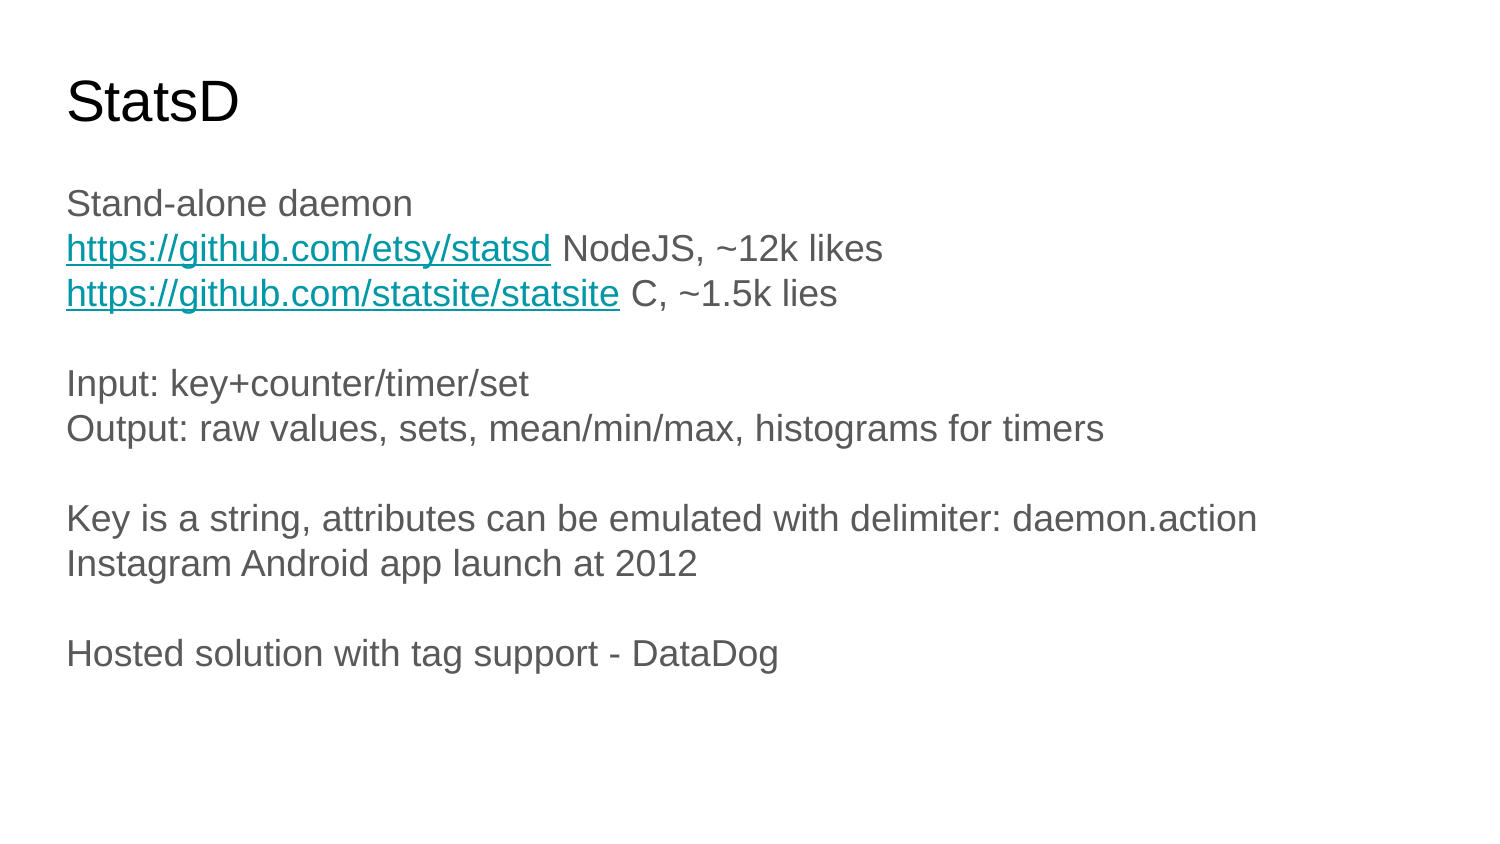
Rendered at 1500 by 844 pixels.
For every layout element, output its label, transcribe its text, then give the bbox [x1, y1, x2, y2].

list Stand-alone daemon https://github.com/etsy/statsd NodeJS, ~12k likes https://github.com/statsite/statsite C, ~1.5k lies Input: key+counter/timer/set Output: raw values, sets, mean/min/max, histograms for timers Key is a string, attributes can be emulated with delimiter: daemon.action Instagram Android app launch at 2012 Hosted solution with tag support - DataDog [51, 164, 1449, 775]
title StatsD [51, 48, 1449, 142]
